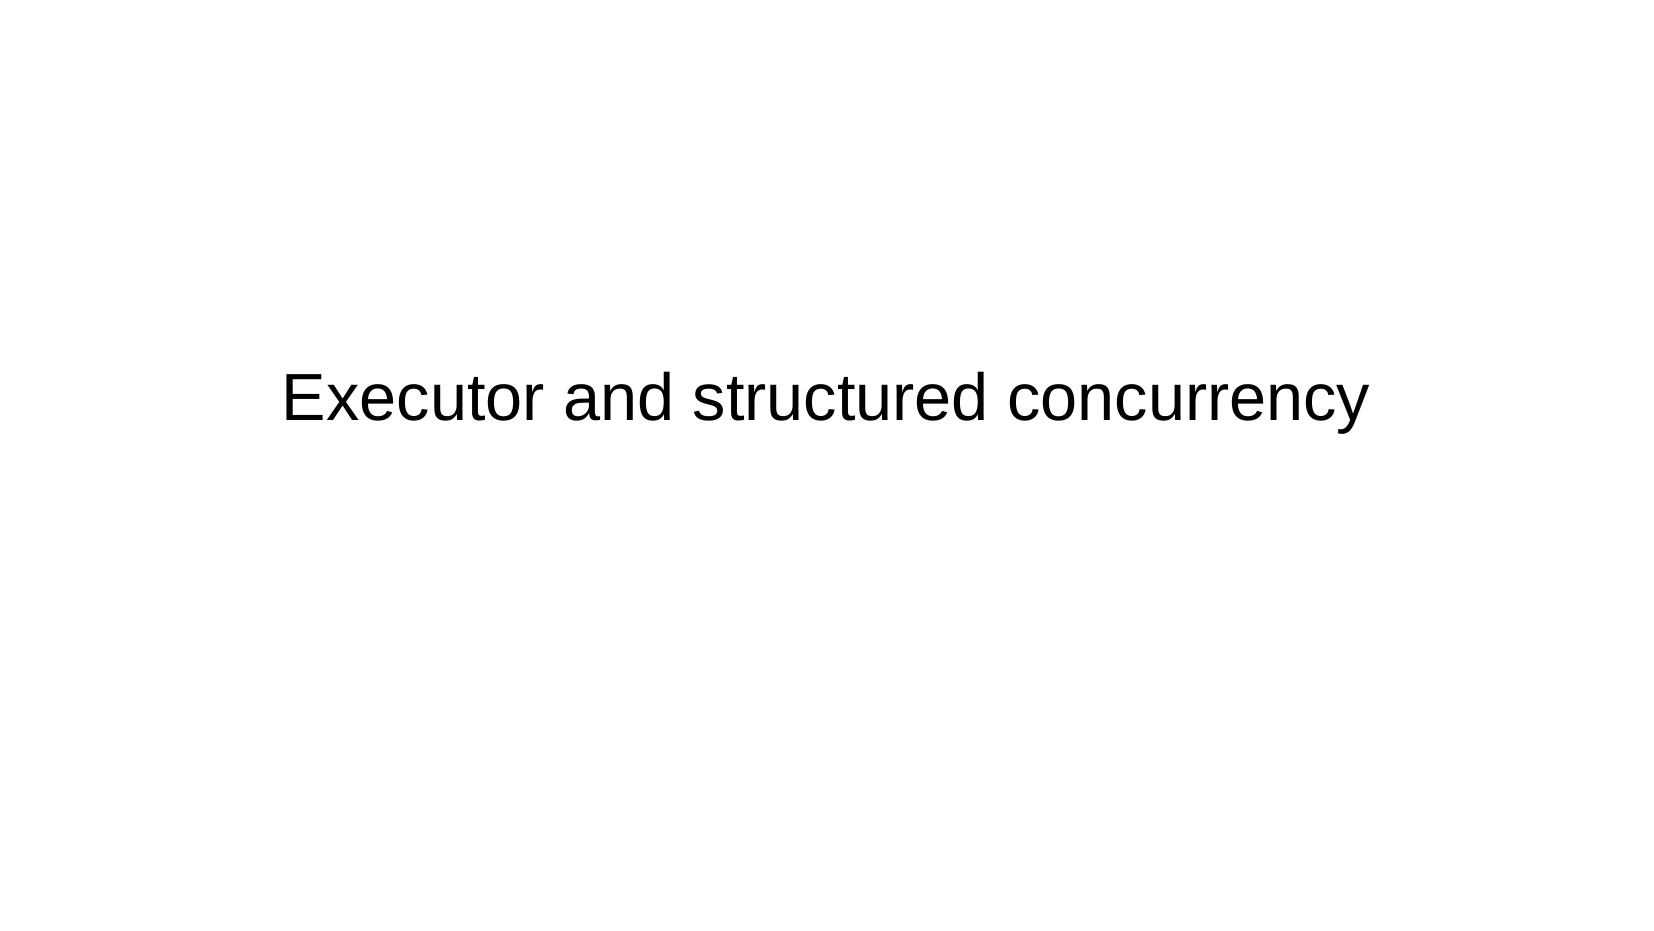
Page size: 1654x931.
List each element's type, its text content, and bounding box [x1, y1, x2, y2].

subtitle Executor and structured concurrency [82, 37, 1571, 757]
